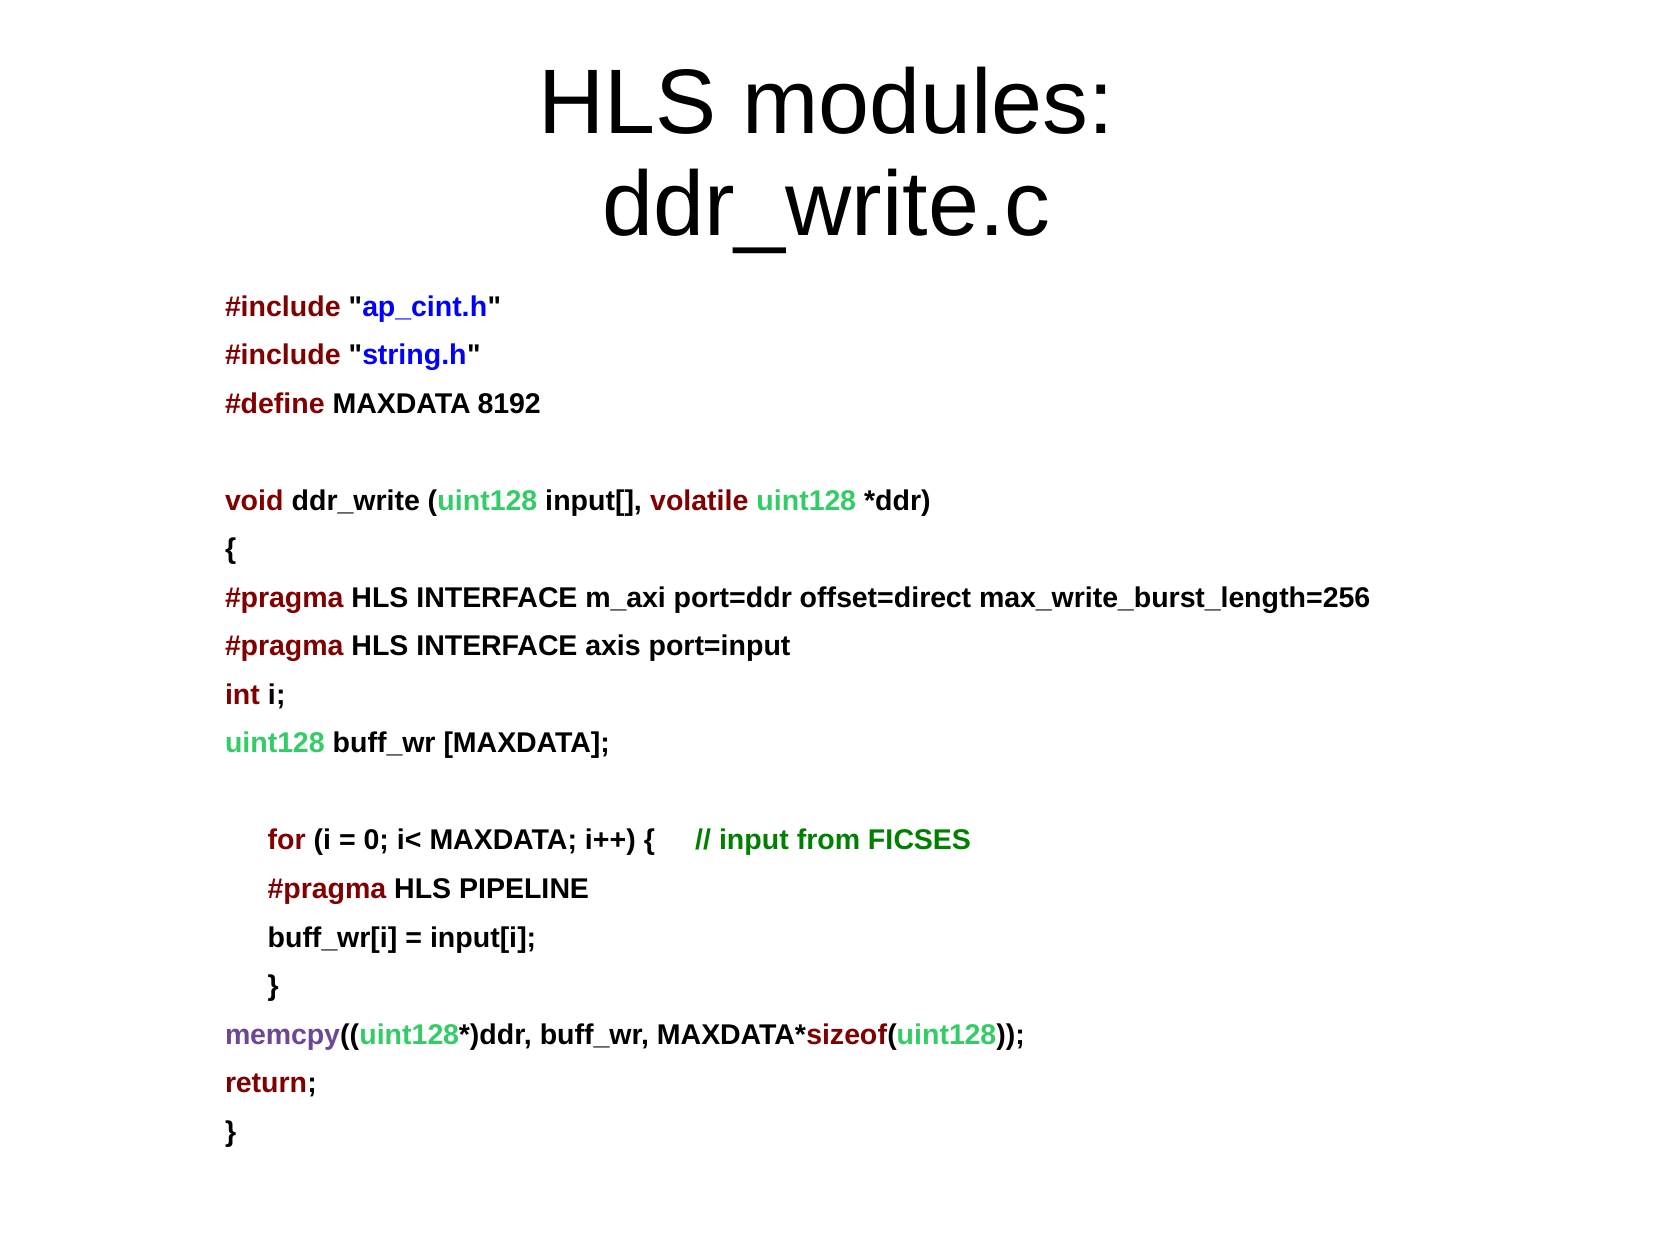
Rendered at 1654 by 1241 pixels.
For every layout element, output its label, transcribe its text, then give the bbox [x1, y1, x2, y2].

list #include "ap_cint.h" #include "string.h" #define MAXDATA 8192 void ddr_write (uint128 input[], volatile uint128 *ddr) { #pragma HLS INTERFACE m_axi port=ddr offset=direct max_write_burst_length=256 #pragma HLS INTERFACE axis port=input int i; uint128 buff_wr [MAXDATA]; for (i = 0; i< MAXDATA; i++) { // input from FICSES #pragma HLS PIPELINE buff_wr[i] = input[i]; } memcpy((uint128*)ddr, buff_wr, MAXDATA*sizeof(uint128)); return; } [225, 290, 1591, 1156]
title HLS modules: ddr_write.c [82, 49, 1571, 257]
